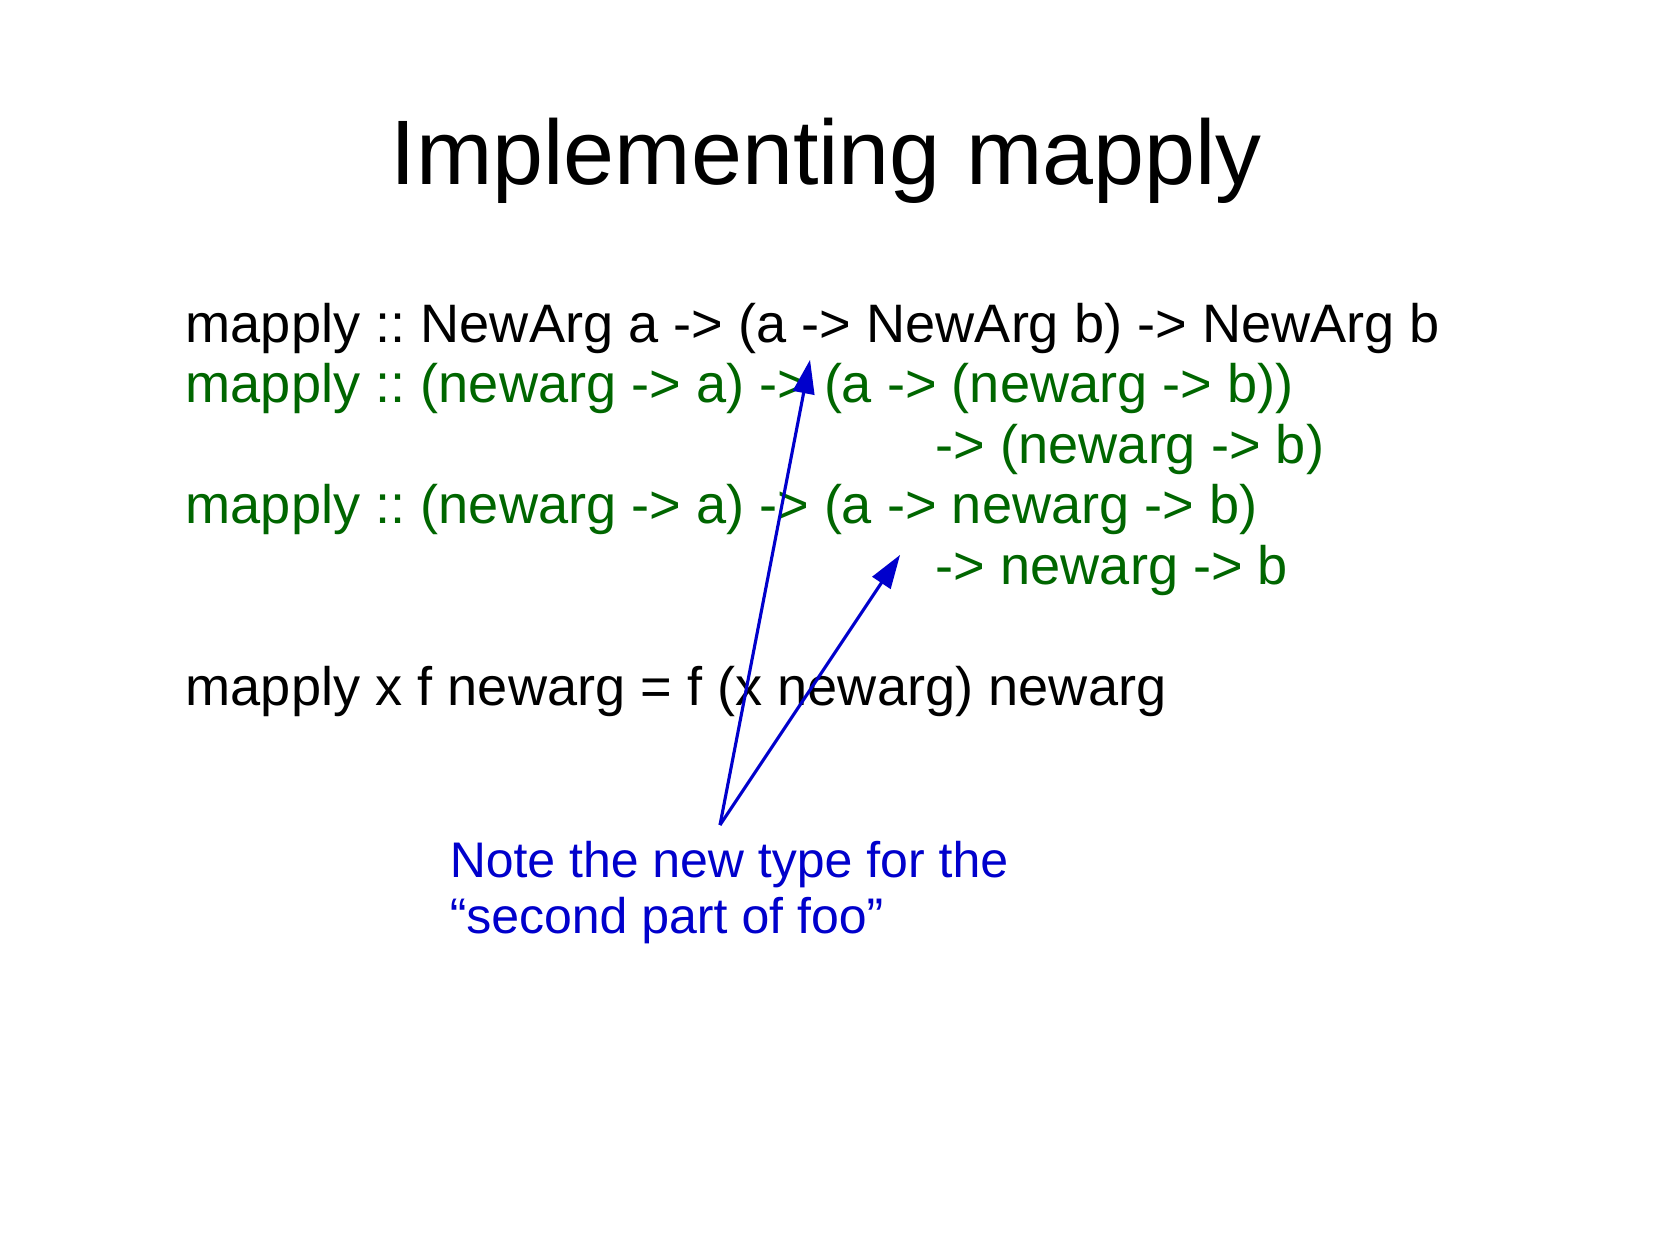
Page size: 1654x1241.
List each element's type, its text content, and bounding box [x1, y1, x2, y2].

text_box Note the new type for the “second part of foo” [435, 825, 1024, 953]
title Implementing mapply [82, 49, 1571, 257]
subtitle mapply :: NewArg a -> (a -> NewArg b) -> NewArg b mapply :: (newarg -> a) -> (a -> (newarg -> b)) -> (newarg -> b) mapply :: (newarg -> a) -> (a -> newarg -> b) -> newarg -> b mapply x f newarg = f (x newarg) newarg [185, 290, 1468, 721]
